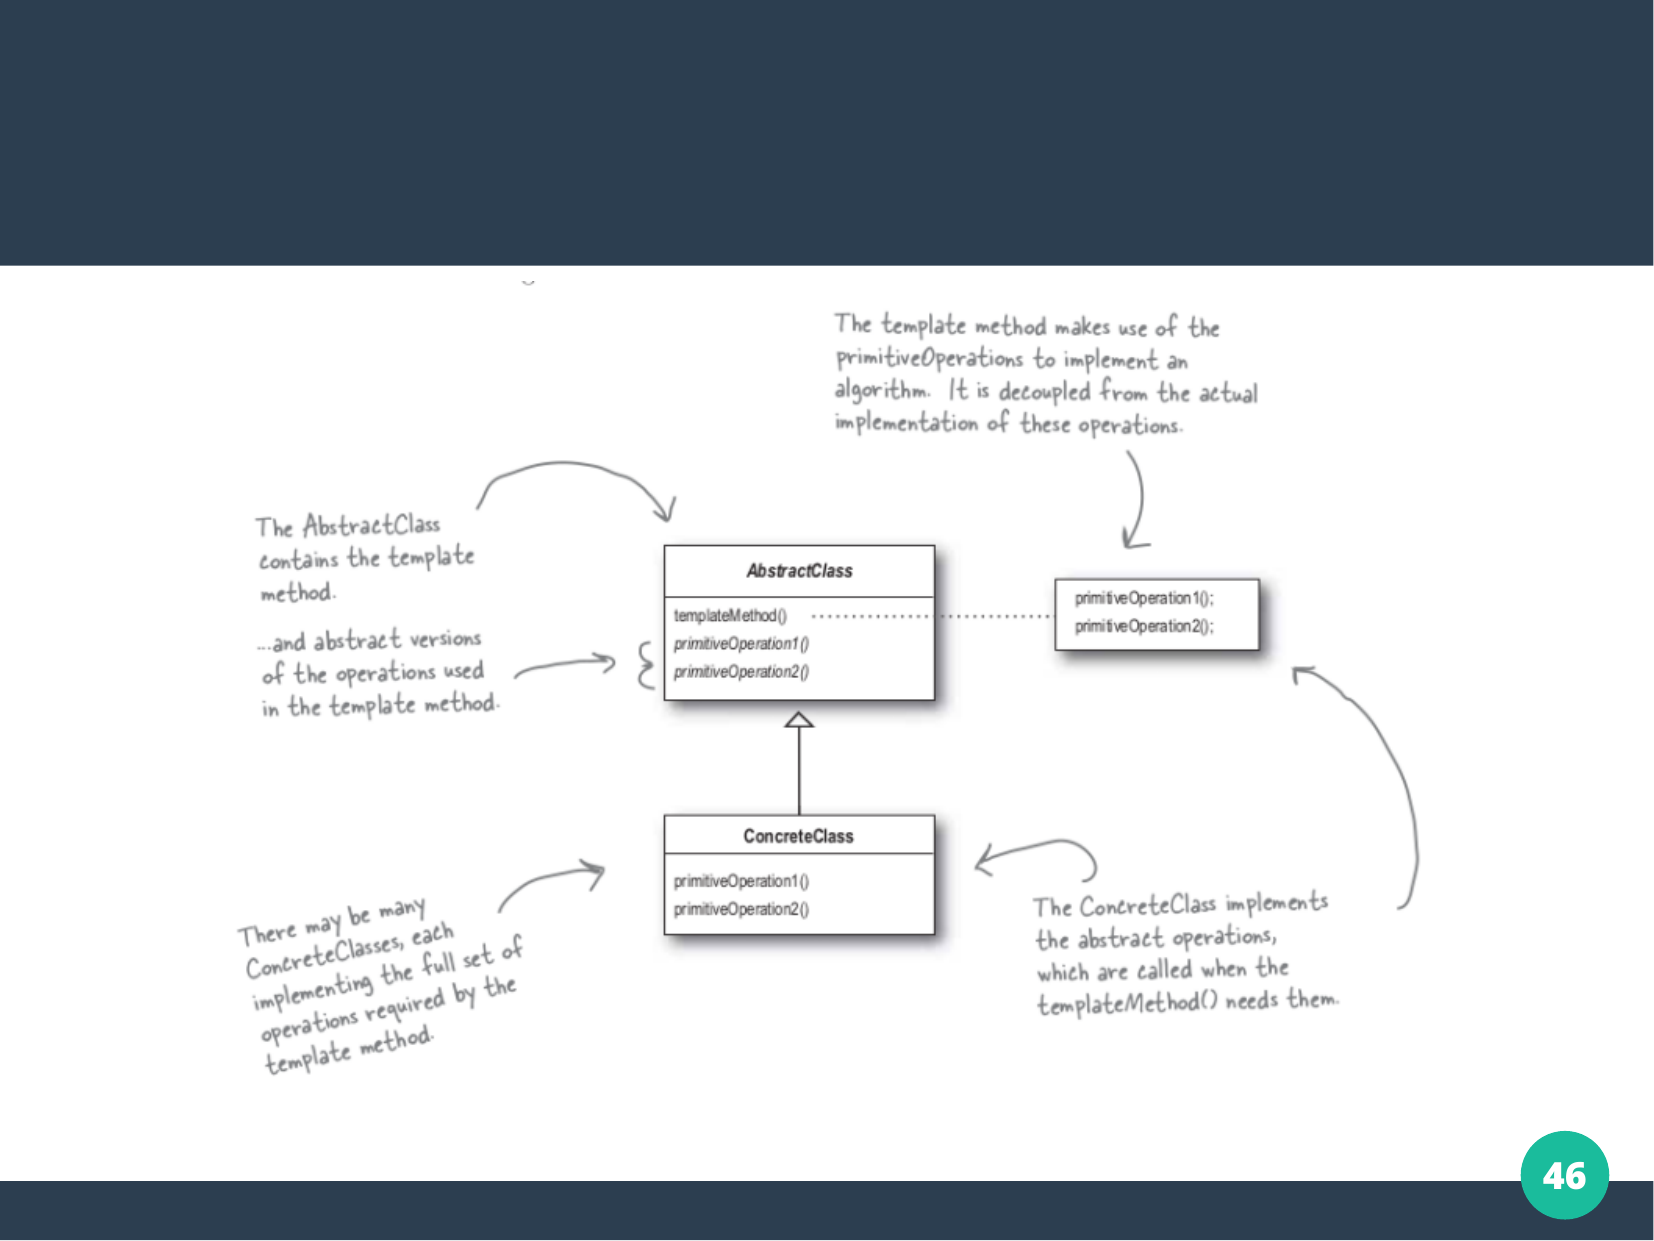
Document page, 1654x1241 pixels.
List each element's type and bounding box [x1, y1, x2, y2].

picture [195, 281, 1483, 1096]
